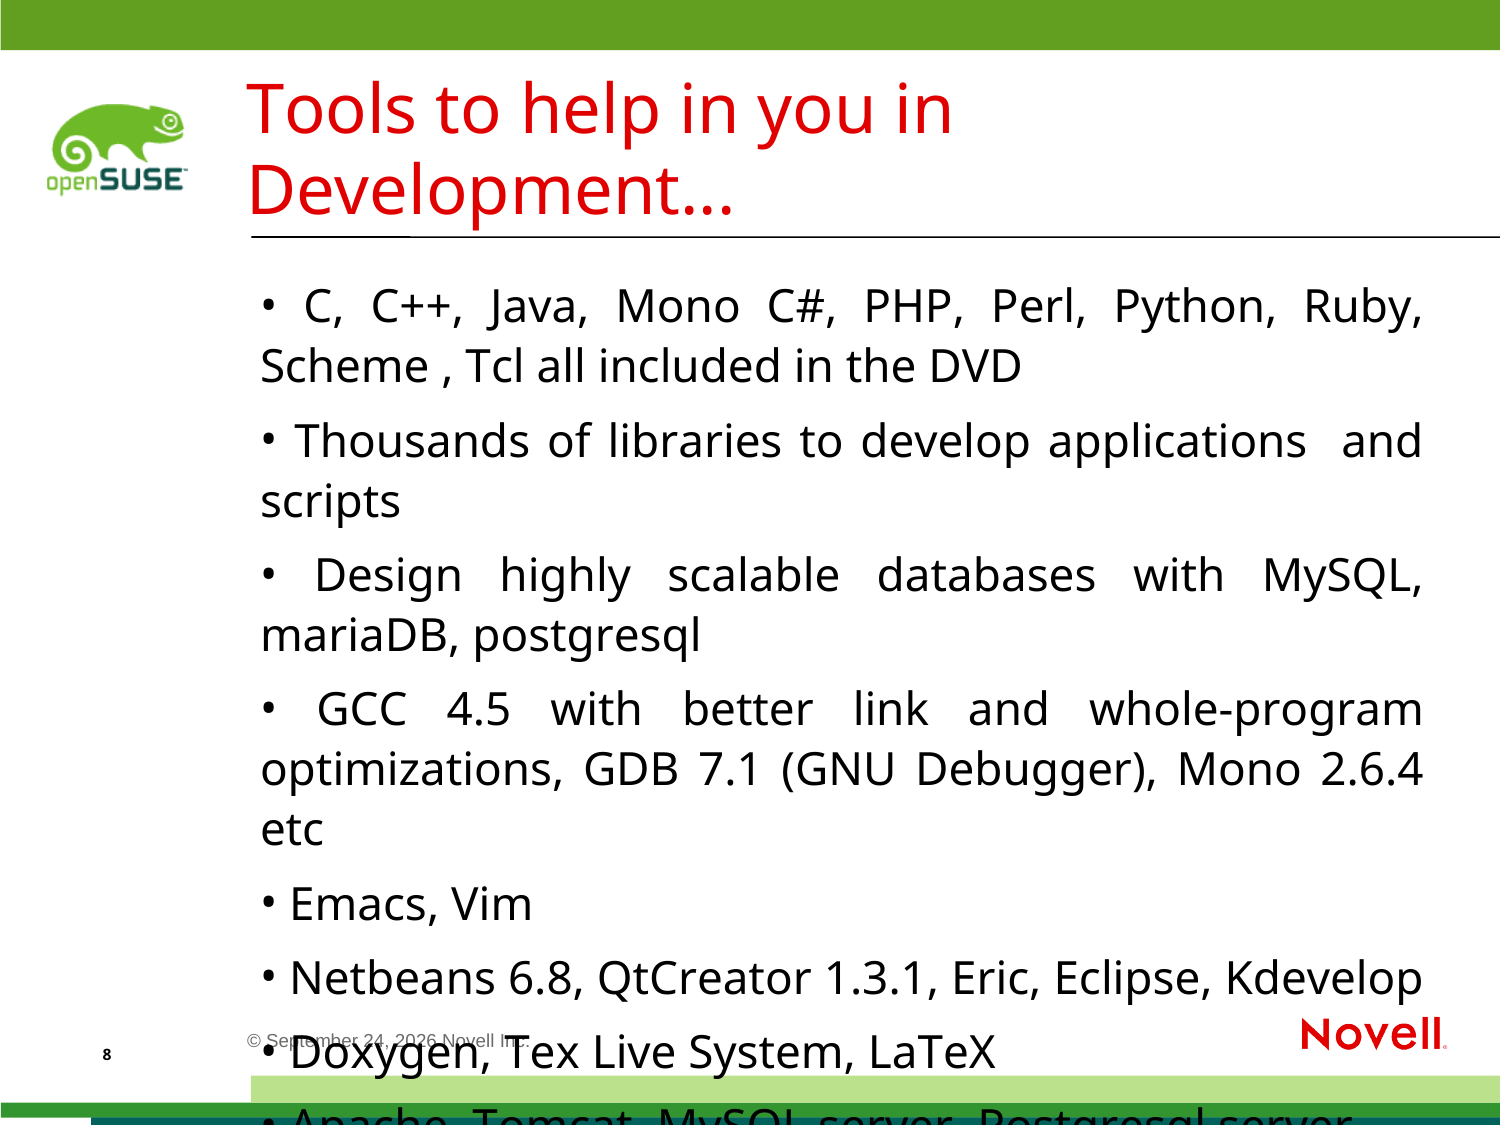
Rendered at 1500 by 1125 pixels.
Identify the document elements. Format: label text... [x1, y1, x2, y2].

list C, C++, Java, Mono C#, PHP, Perl, Python, Ruby, Scheme , Tcl all included in the DVD Thousands of libraries to develop applications and scripts Design highly scalable databases with MySQL, mariaDB, postgresql GCC 4.5 with better link and whole-program optimizations, GDB 7.1 (GNU Debugger), Mono 2.6.4 etc Emacs, Vim Netbeans 6.8, QtCreator 1.3.1, Eric, Eclipse, Kdevelop Doxygen, Tex Live System, LaTeX Apache, Tomcat, MySQL server, Postgresql server [245, 267, 1458, 1066]
picture [47, 104, 188, 197]
title Tools to help in you in Development... [246, 60, 1453, 239]
